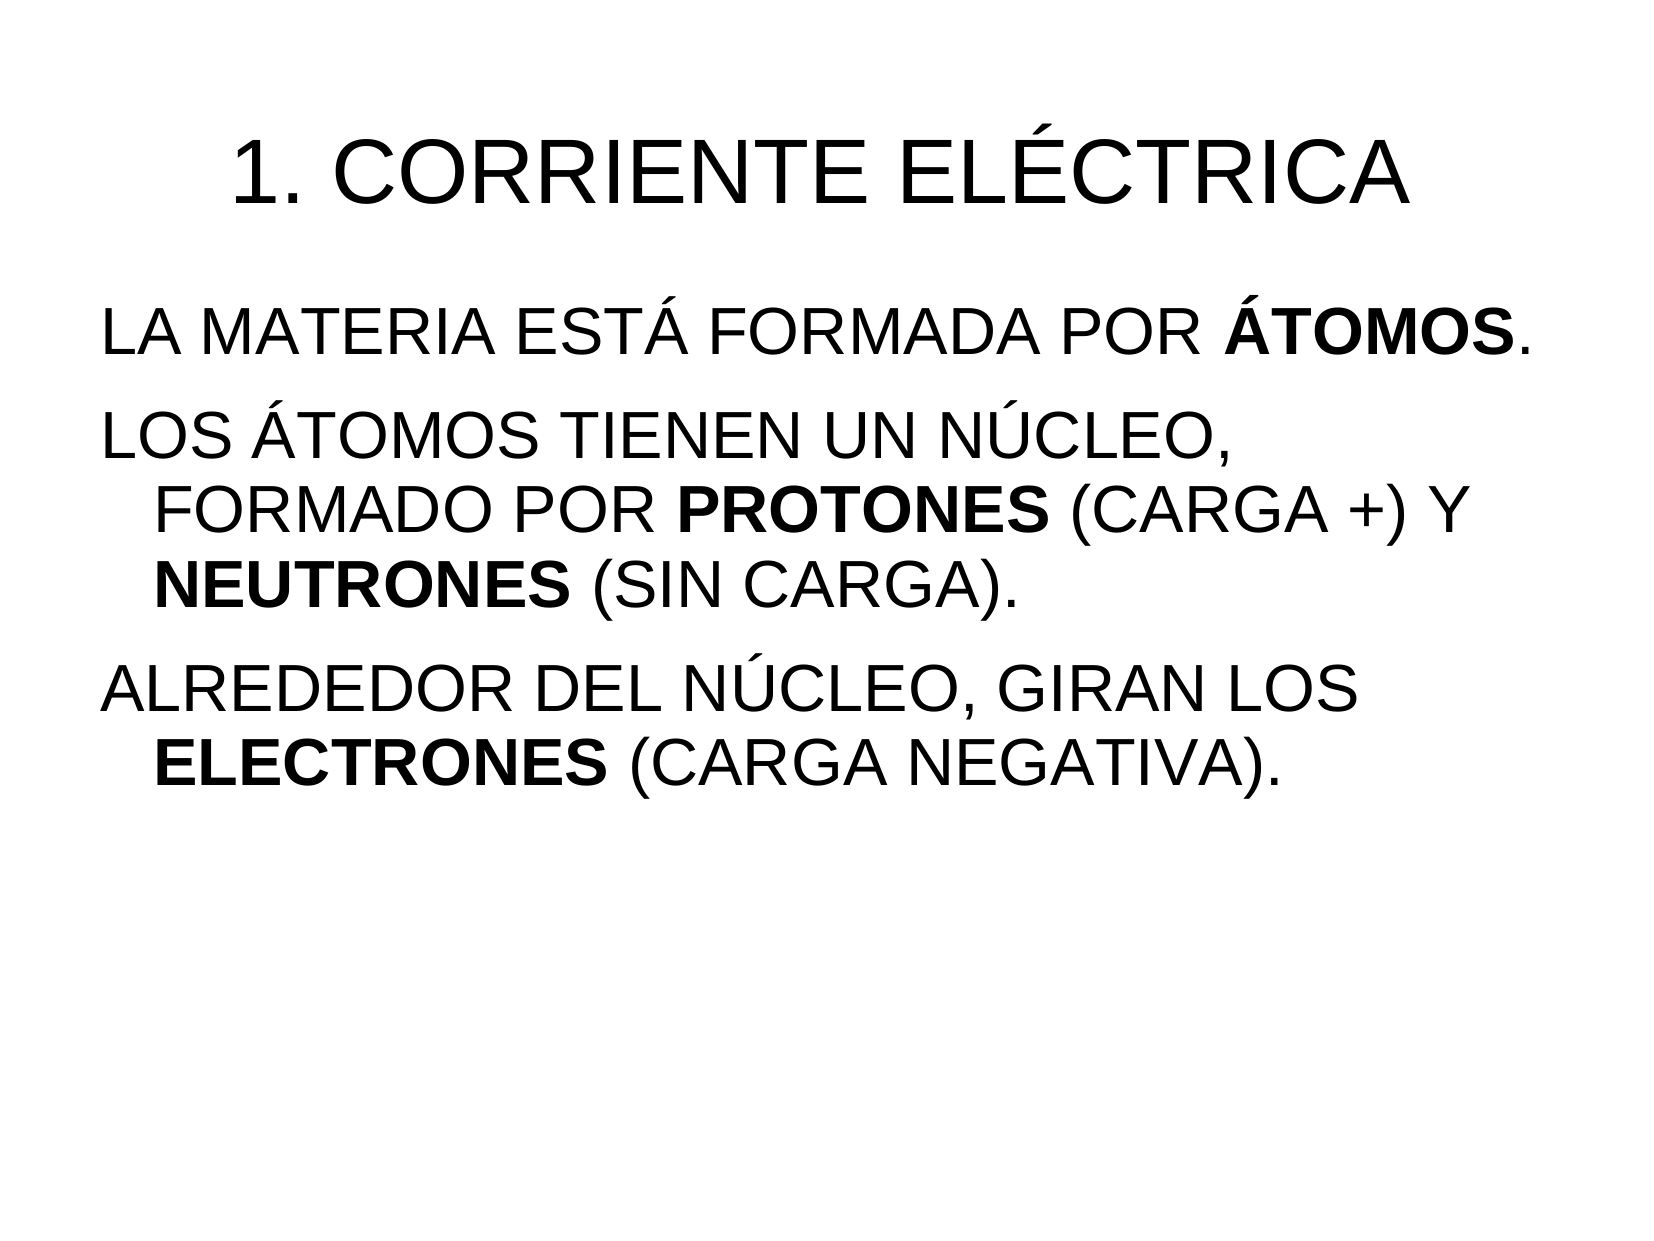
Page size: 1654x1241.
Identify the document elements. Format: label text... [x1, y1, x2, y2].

list LA MATERIA ESTÁ FORMADA POR ÁTOMOS. LOS ÁTOMOS TIENEN UN NÚCLEO, FORMADO POR PROTONES (CARGA +) Y NEUTRONES (SIN CARGA). ALREDEDOR DEL NÚCLEO, GIRAN LOS ELECTRONES (CARGA NEGATIVA). [82, 290, 1571, 1109]
title 1. CORRIENTE ELÉCTRICA [76, 73, 1565, 266]
